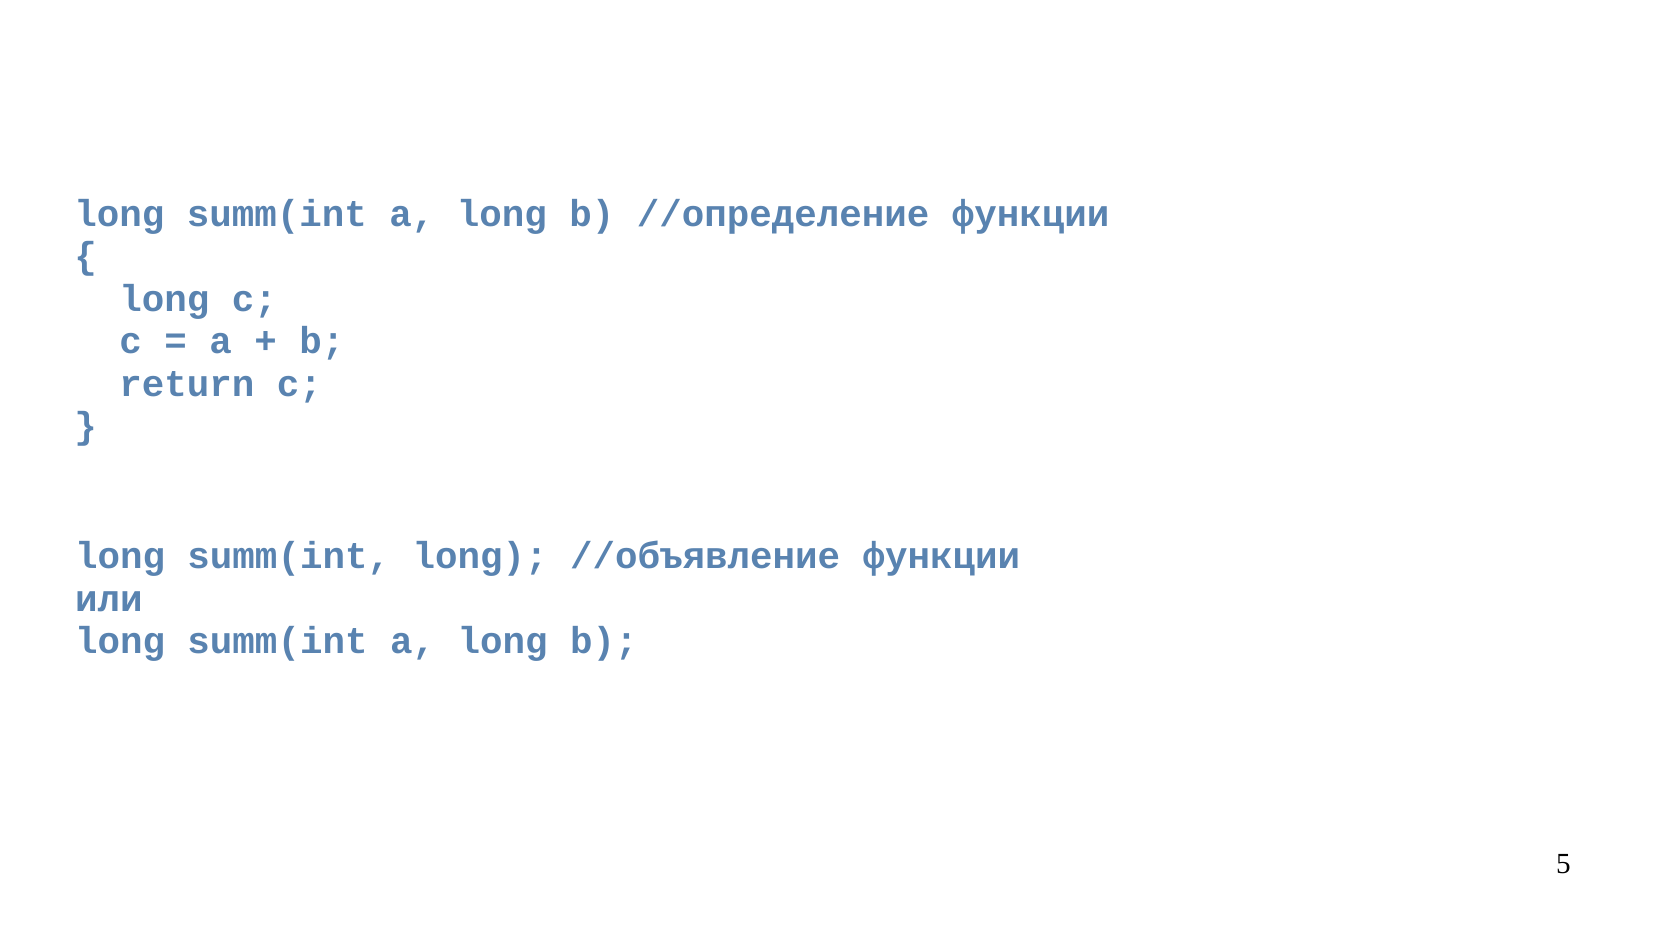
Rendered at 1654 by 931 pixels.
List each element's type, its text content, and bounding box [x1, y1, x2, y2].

list long summ(int, long); //объявление функции или long summ(int a, long b); [75, 537, 1576, 676]
list long summ(int a, long b) //определение функции { long c; c = a + b; return c; } [74, 195, 1575, 453]
